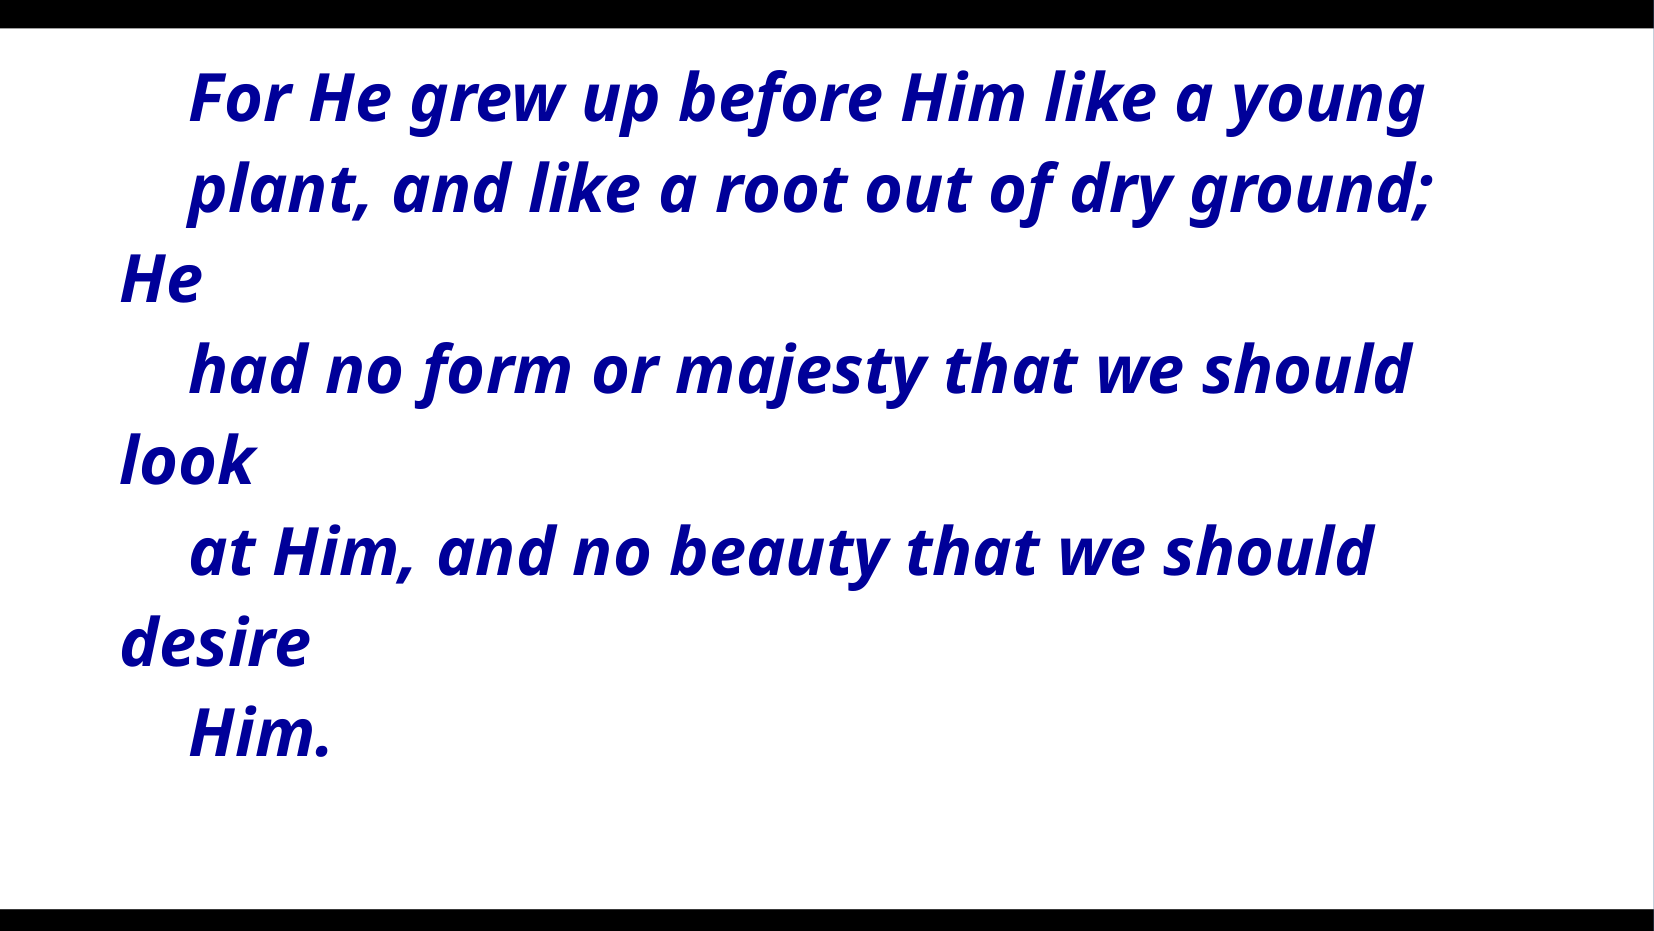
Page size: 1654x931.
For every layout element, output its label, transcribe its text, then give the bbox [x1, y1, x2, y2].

text_box For He grew up before Him like a young plant, and like a root out of dry ground; He had no form or majesty that we should look at Him, and no beauty that we should desire Him. [105, 42, 1546, 502]
picture [0, 0, 1654, 931]
